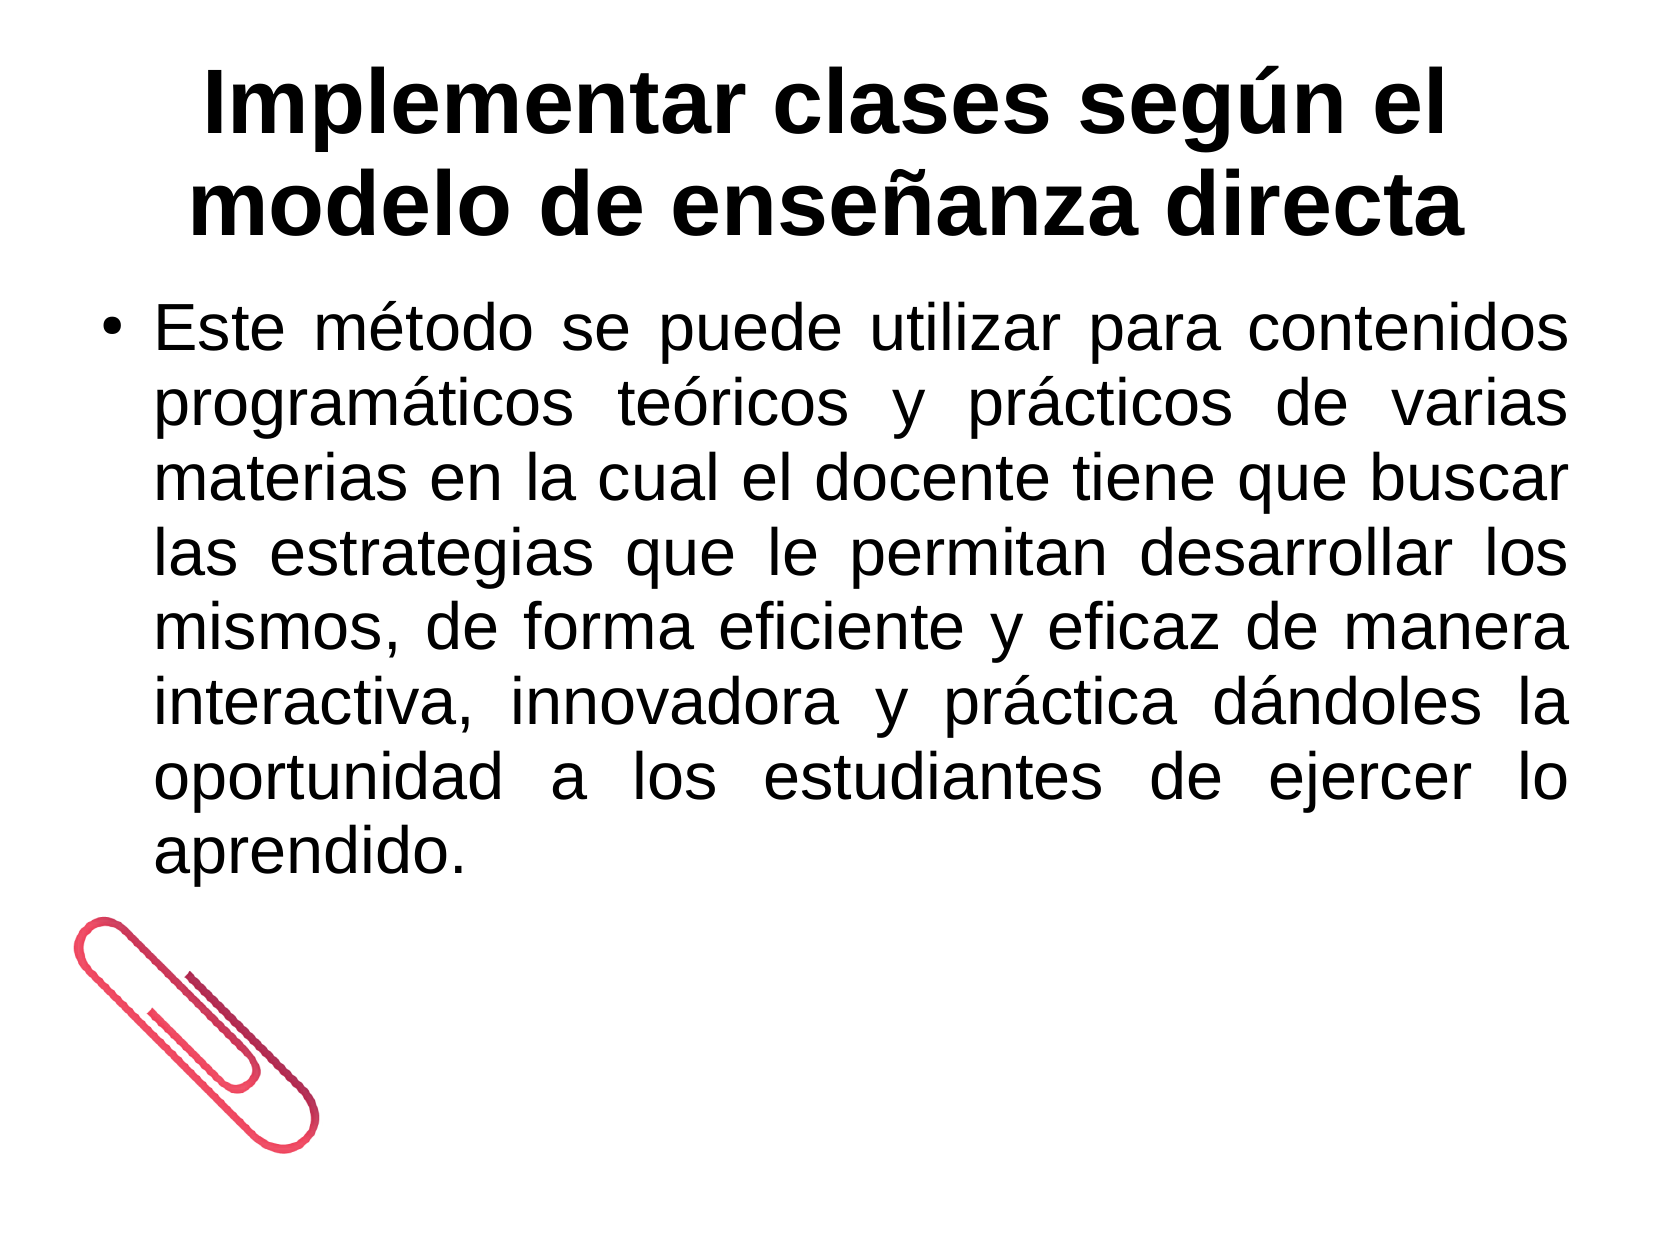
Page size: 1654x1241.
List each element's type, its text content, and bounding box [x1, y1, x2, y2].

picture [0, 842, 395, 1229]
title Implementar clases según el modelo de enseñanza directa [82, 49, 1571, 257]
list Este método se puede utilizar para contenidos programáticos teóricos y prácticos de varias materias en la cual el docente tiene que buscar las estrategias que le permitan desarrollar los mismos, de forma eficiente y eficaz de manera interactiva, innovadora y práctica dándoles la oportunidad a los estudiantes de ejercer lo aprendido. [82, 290, 1571, 1010]
